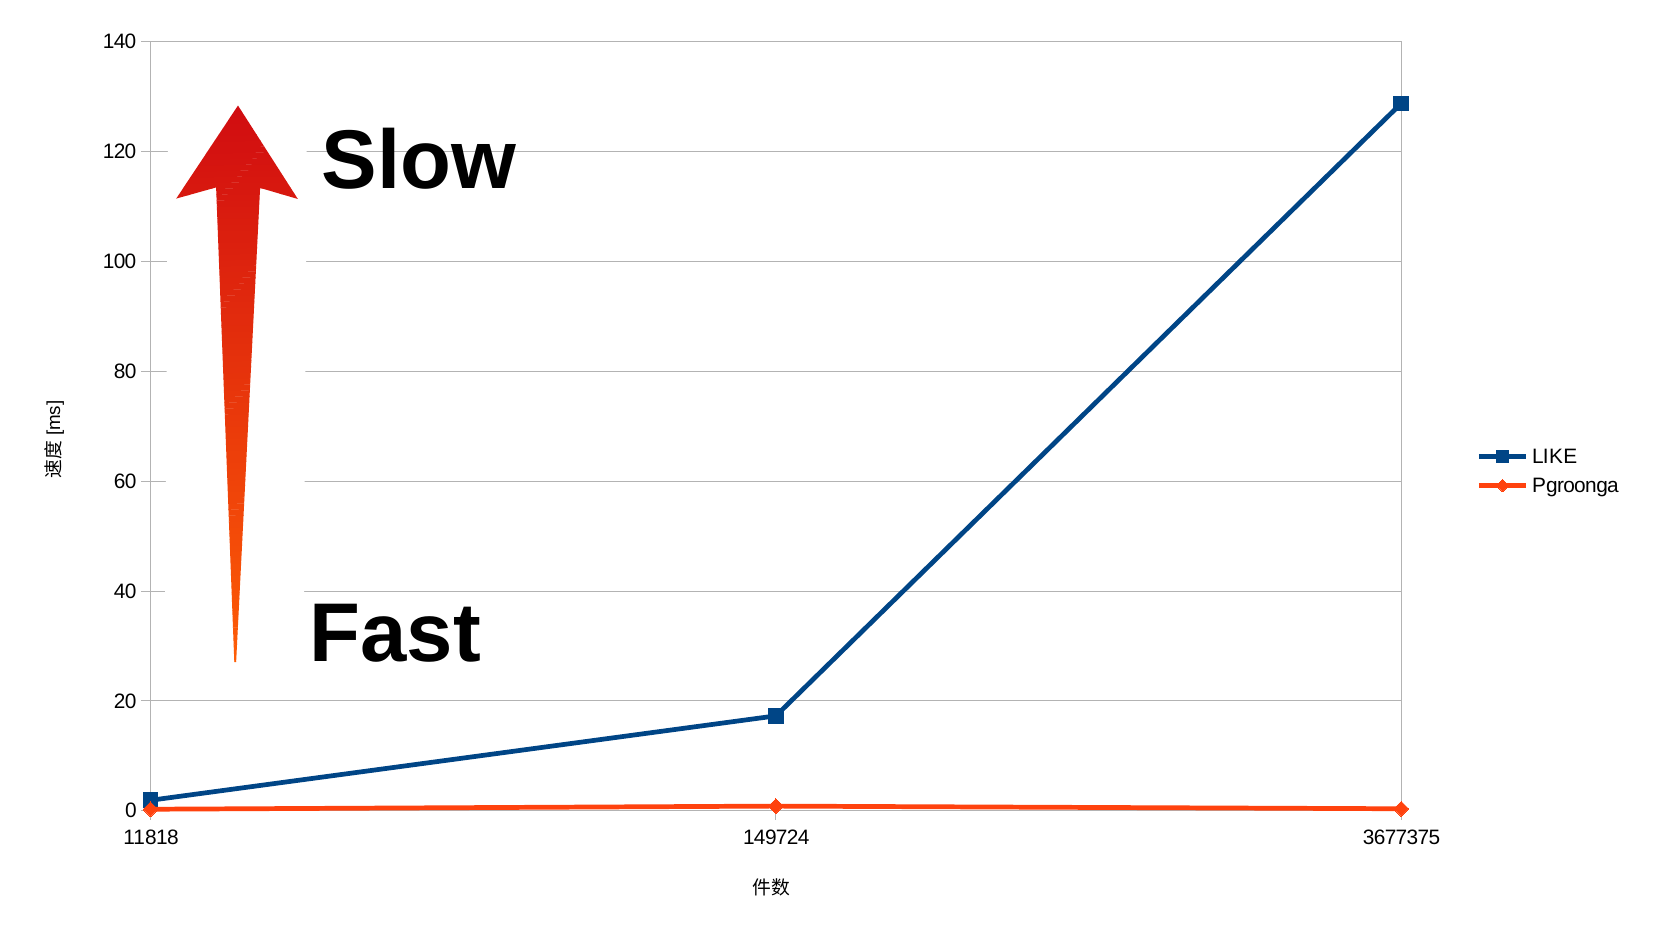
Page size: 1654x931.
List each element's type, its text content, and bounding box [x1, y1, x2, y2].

chart [5, 11, 1638, 931]
picture [164, 94, 308, 674]
text_box Fast [295, 578, 508, 687]
text_box Slow [307, 106, 544, 215]
